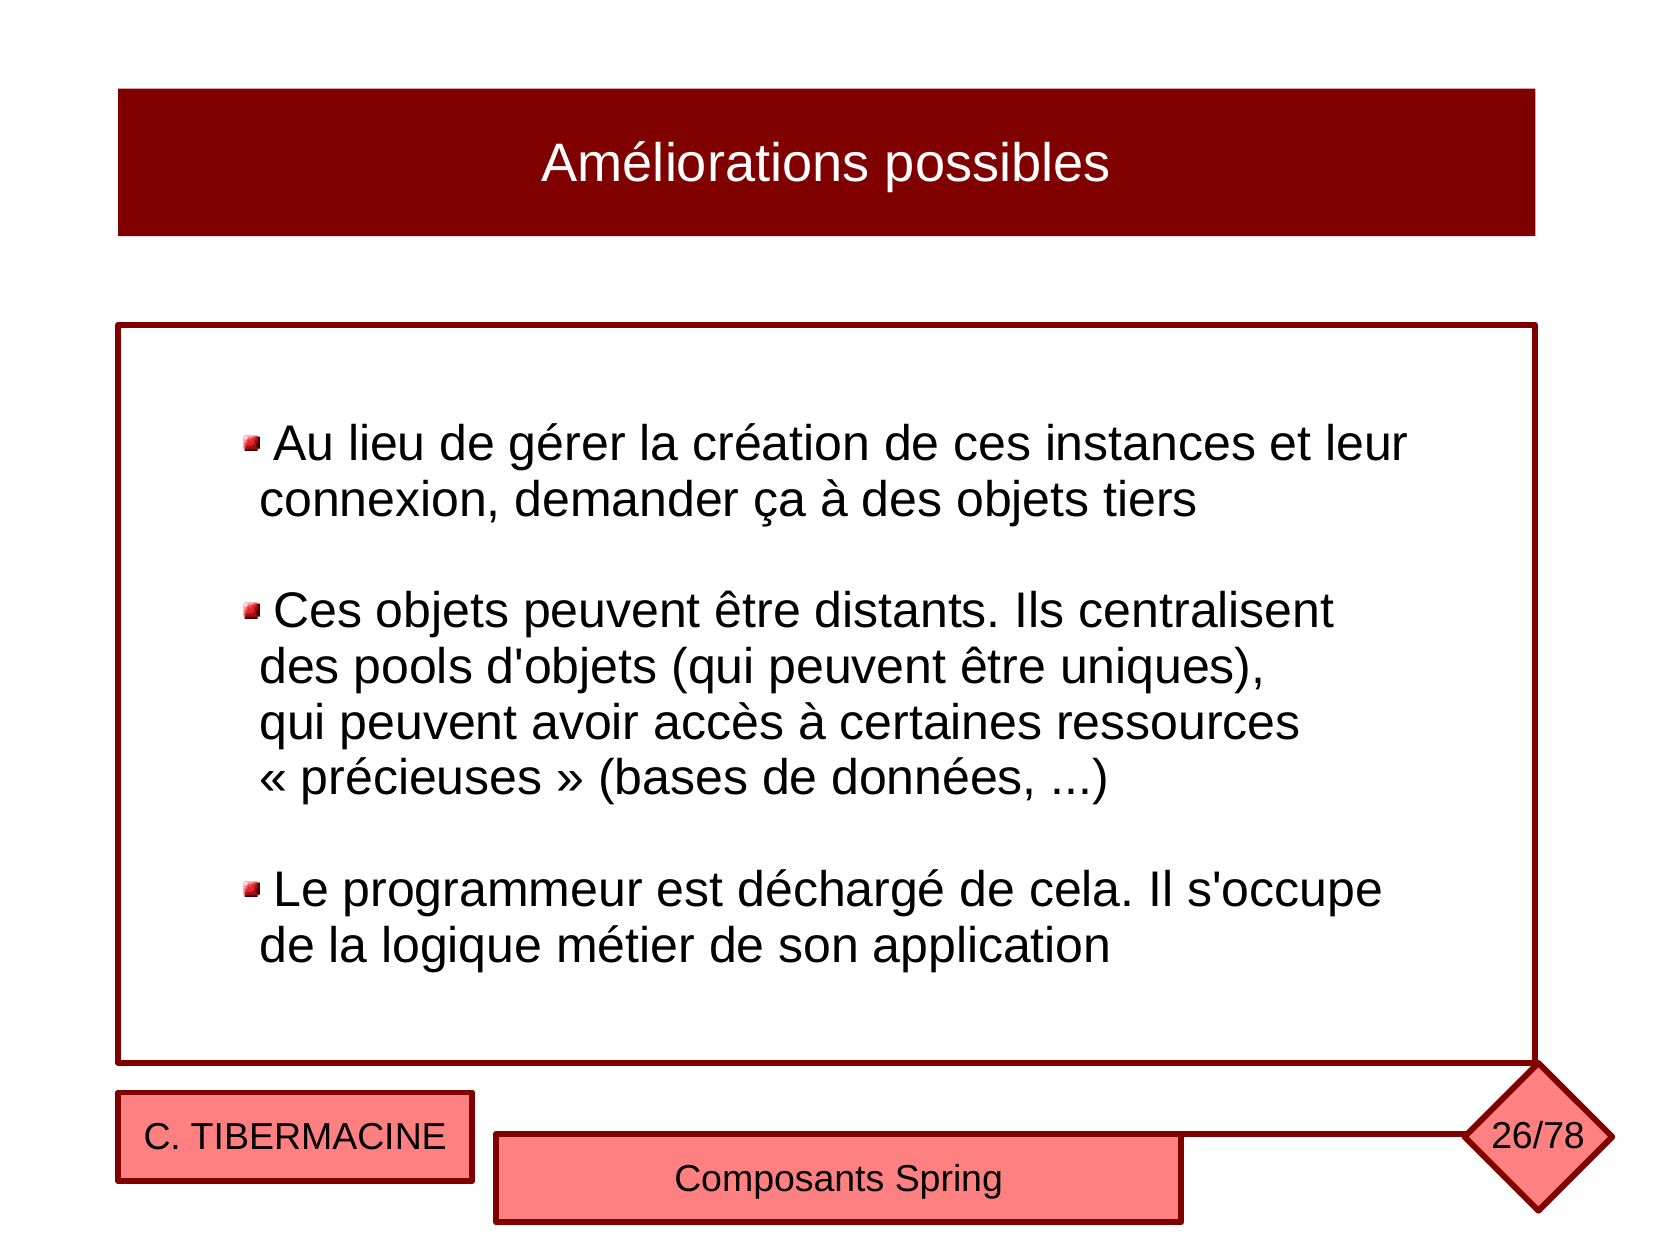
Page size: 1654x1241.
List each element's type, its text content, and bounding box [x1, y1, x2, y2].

text_box Au lieu de gérer la création de ces instances et leur connexion, demander ça à des objets tiers Ces objets peuvent être distants. Ils centralisent des pools d'objets (qui peuvent être uniques), qui peuvent avoir accès à certaines ressources « précieuses » (bases de données, ...) Le programmeur est déchargé de cela. Il s'occupe de la logique métier de son application [118, 324, 1536, 1063]
text_box Améliorations possibles [118, 88, 1536, 237]
text_box C. TIBERMACINE [118, 1092, 473, 1182]
picture [243, 435, 260, 451]
text_box [1464, 1125, 1476, 1149]
text_box [1494, 1062, 1583, 1107]
text_box Composants Spring [496, 1133, 1182, 1223]
picture [243, 881, 260, 897]
picture [243, 602, 260, 619]
text_box <numéro>/78 [1476, 1107, 1613, 1207]
